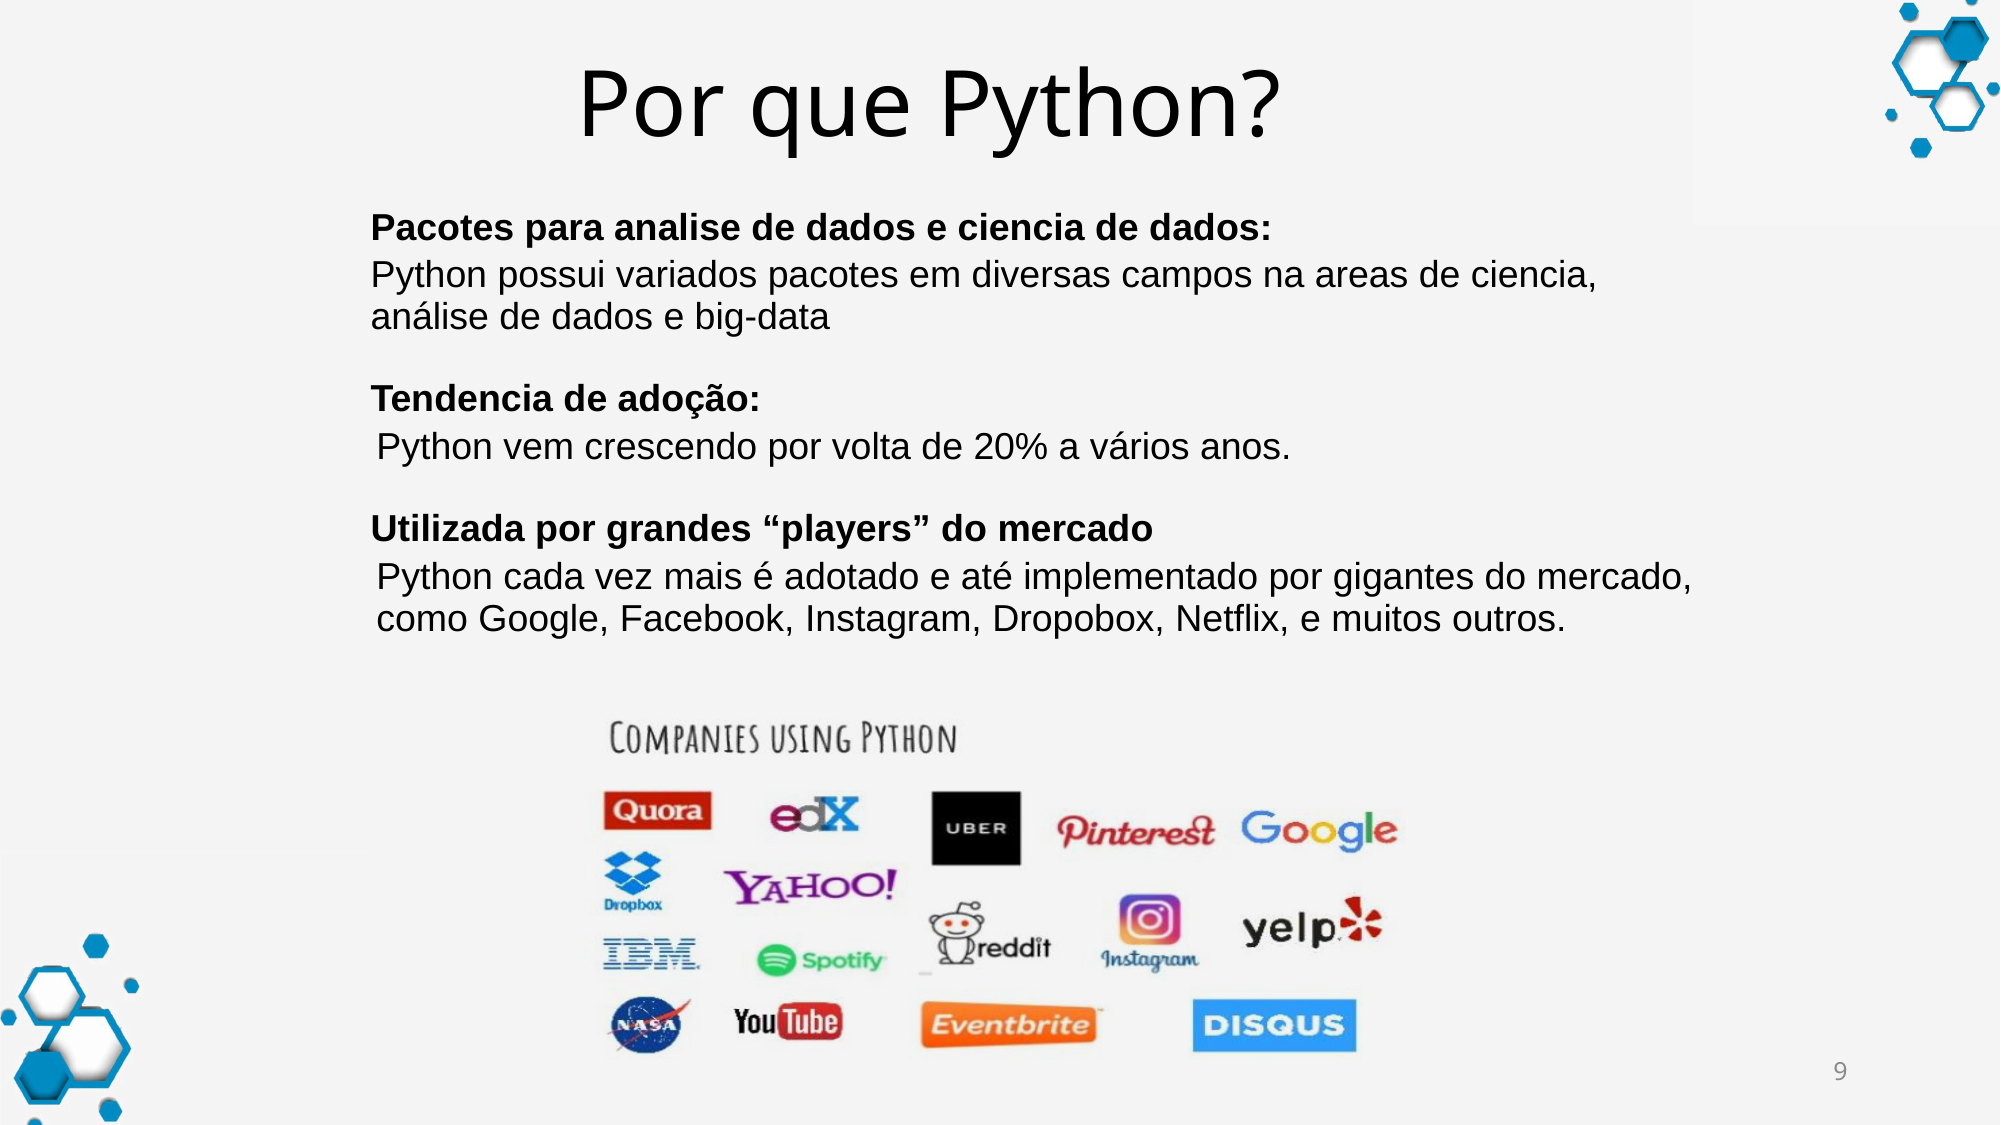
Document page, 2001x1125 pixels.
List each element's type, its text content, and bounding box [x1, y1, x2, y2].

slide_number <número> [1412, 1042, 1863, 1103]
picture [1694, 0, 2000, 226]
picture [584, 701, 1412, 1075]
text_box Python vem crescendo por volta de 20% a vários anos. [361, 417, 1744, 491]
text_box Utilizada por grandes “players” do mercado [355, 500, 1170, 558]
text_box Pacotes para analise de dados e ciencia de dados: [355, 199, 1288, 246]
text_box Python cada vez mais é adotado e até implementado por gigantes do mercado, como Google, Facebook, Instagram, Dropobox, Netflix, e muitos outros. [361, 547, 1744, 666]
title Por que Python? [561, 30, 1353, 184]
text_box Tendencia de adoção: [355, 370, 777, 428]
text_box Python possui variados pacotes em diversas campos na areas de ciencia, análise de dados e big-data [355, 246, 1661, 365]
picture [1, 852, 369, 1125]
